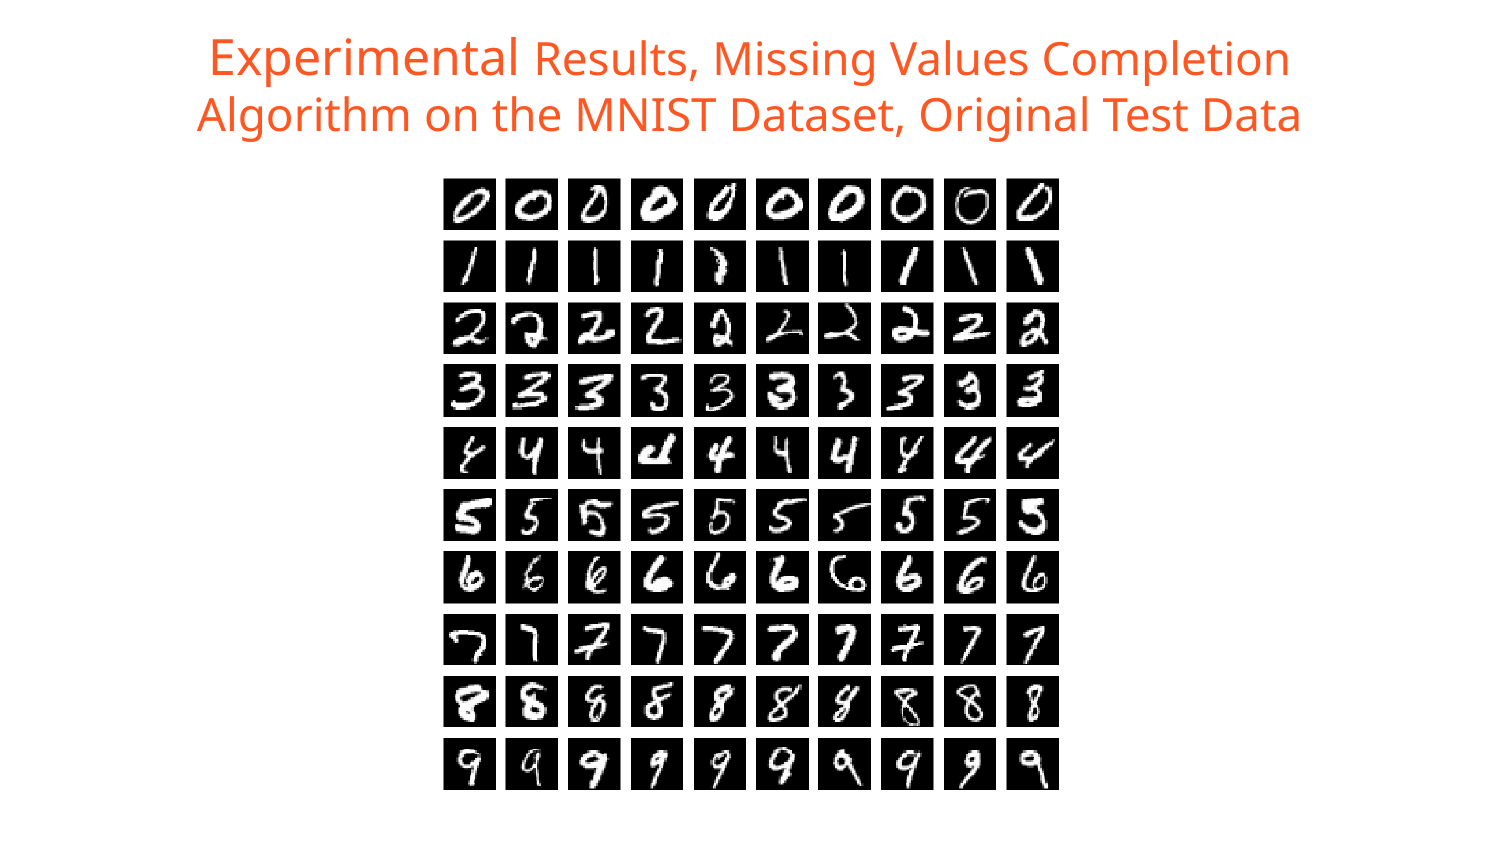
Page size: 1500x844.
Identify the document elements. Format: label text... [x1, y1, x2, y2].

title Experimental Results, Missing Values Completion Algorithm on the MNIST Dataset, Original Test Data [84, 10, 1416, 150]
picture [432, 167, 1068, 800]
